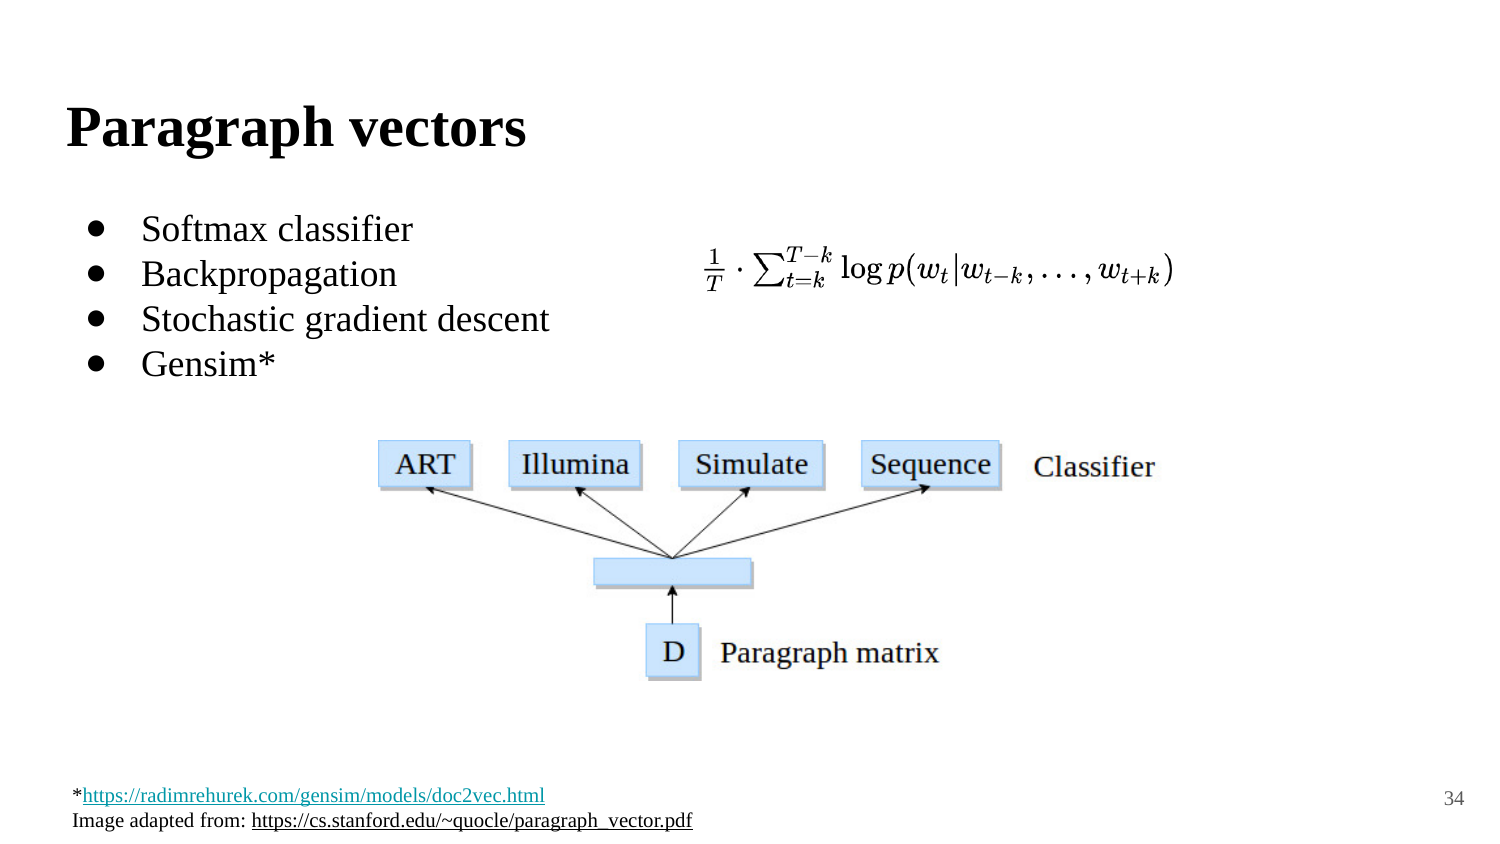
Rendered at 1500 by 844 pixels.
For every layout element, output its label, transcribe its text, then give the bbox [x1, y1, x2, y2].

picture [699, 243, 1176, 294]
title Paragraph vectors [51, 72, 1449, 167]
picture [378, 440, 1176, 681]
list Softmax classifier Backpropagation Stochastic gradient descent Gensim* [51, 189, 1449, 750]
text_box *https://radimrehurek.com/gensim/models/doc2vec.html Image adapted from: https://cs.stanford.edu/~quocle/paragraph_vector.pdf [57, 767, 1378, 832]
slide_number <number> [1389, 764, 1480, 830]
